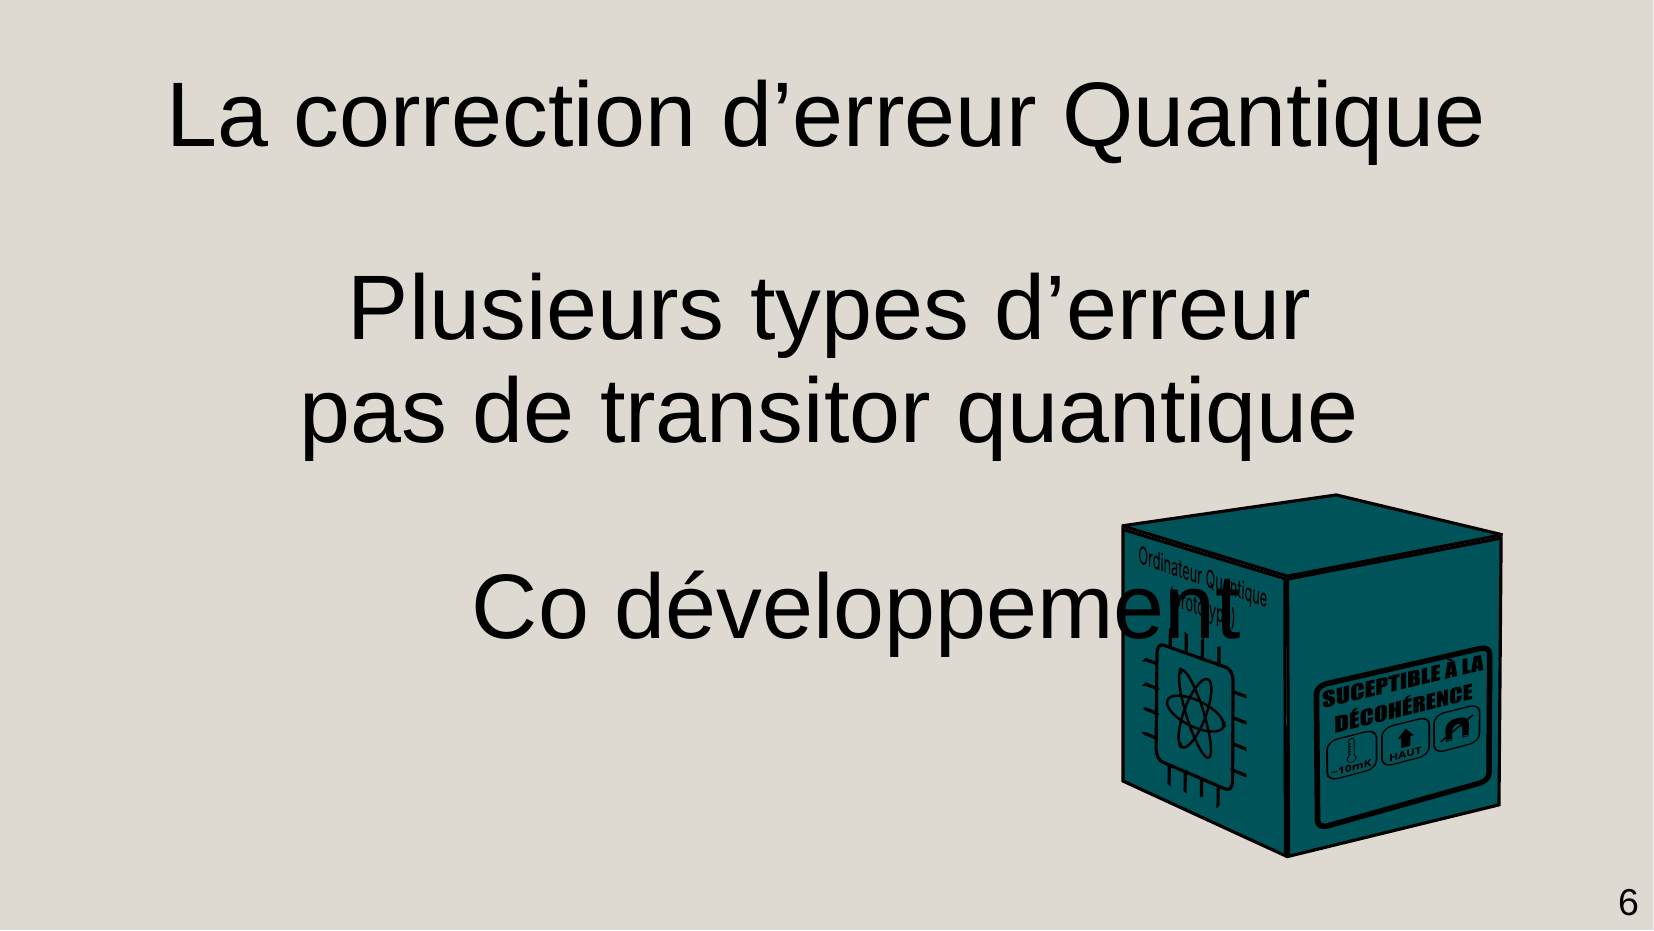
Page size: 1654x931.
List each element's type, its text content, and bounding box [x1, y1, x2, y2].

picture [875, 246, 1654, 931]
title Co développement [112, 529, 1602, 685]
text_box <number> [1509, 873, 1654, 931]
title La correction d’erreur Quantique [82, 1, 1571, 228]
title Plusieurs types d’erreur pas de transitor quantique [85, 257, 1574, 463]
